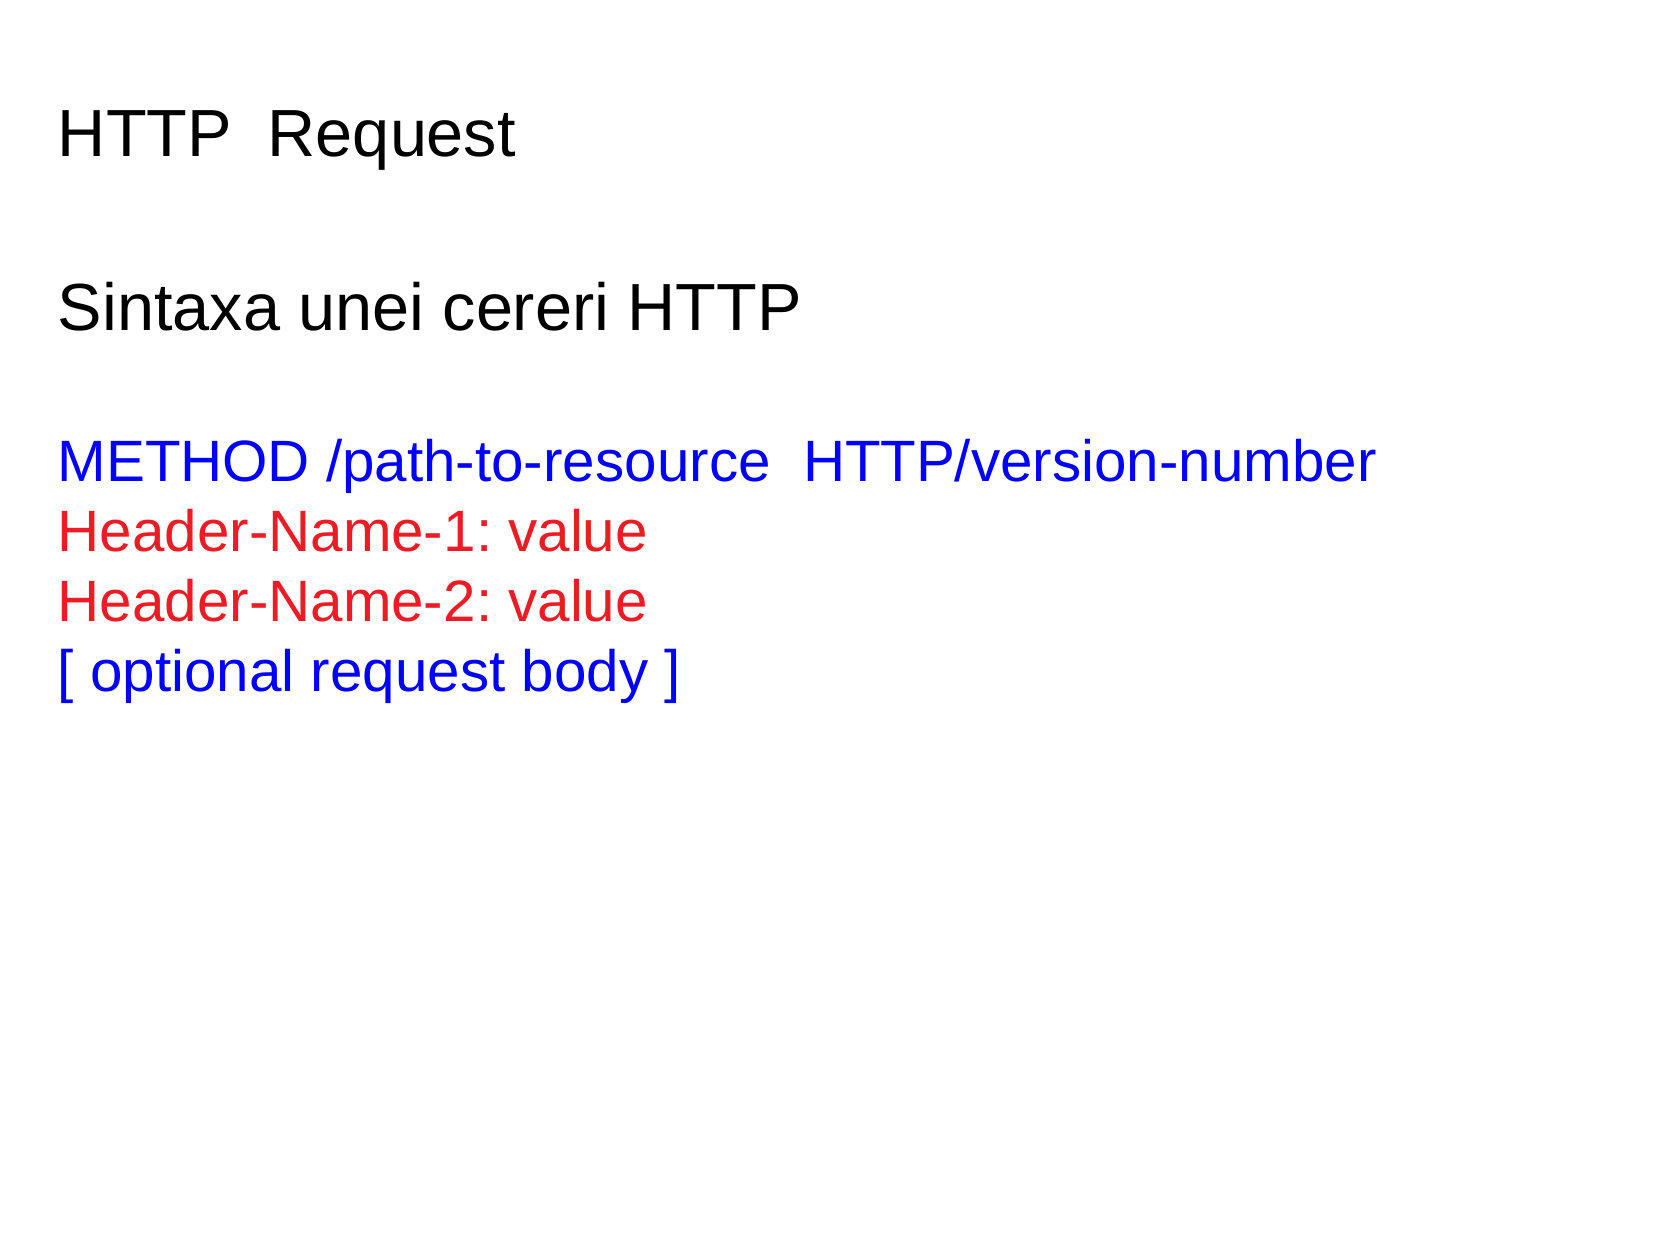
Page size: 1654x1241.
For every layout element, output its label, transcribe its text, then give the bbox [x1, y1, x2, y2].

text_box HTTP Request Sintaxa unei cereri HTTP METHOD /path-to-resource HTTP/version-number Header-Name-1: value Header-Name-2: value [ optional request body ] [42, 82, 1495, 1108]
